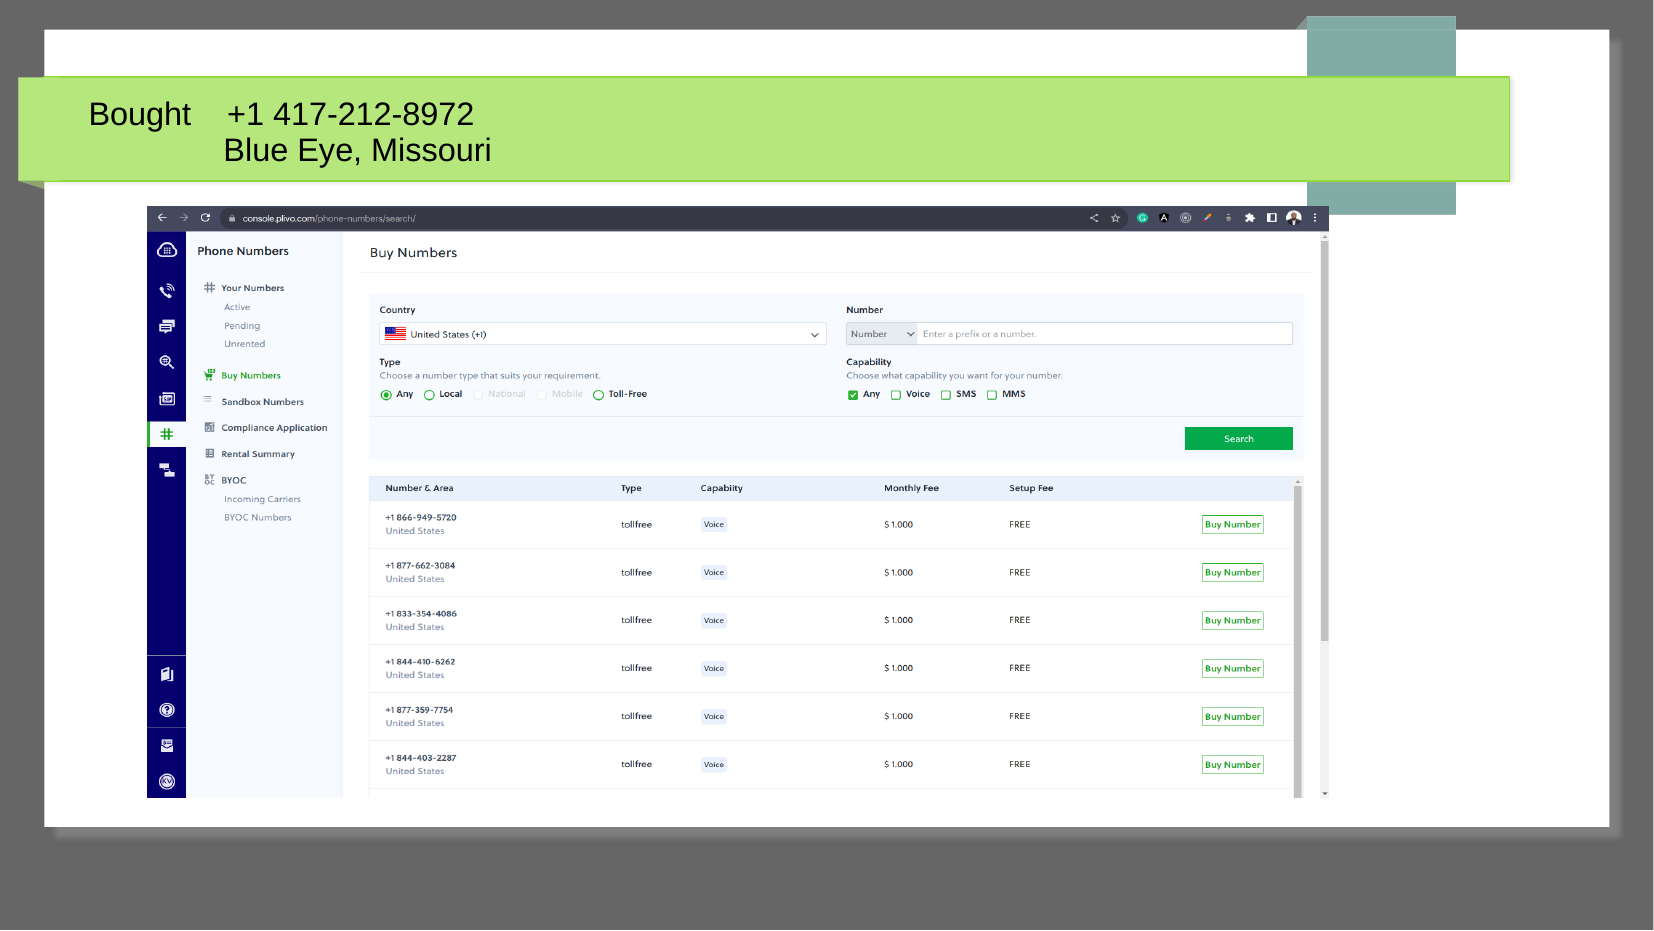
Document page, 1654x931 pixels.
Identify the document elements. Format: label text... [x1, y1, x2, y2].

picture [147, 206, 1329, 798]
title Bought +1 417-212-8972 Blue Eye, Missouri [88, 59, 768, 206]
